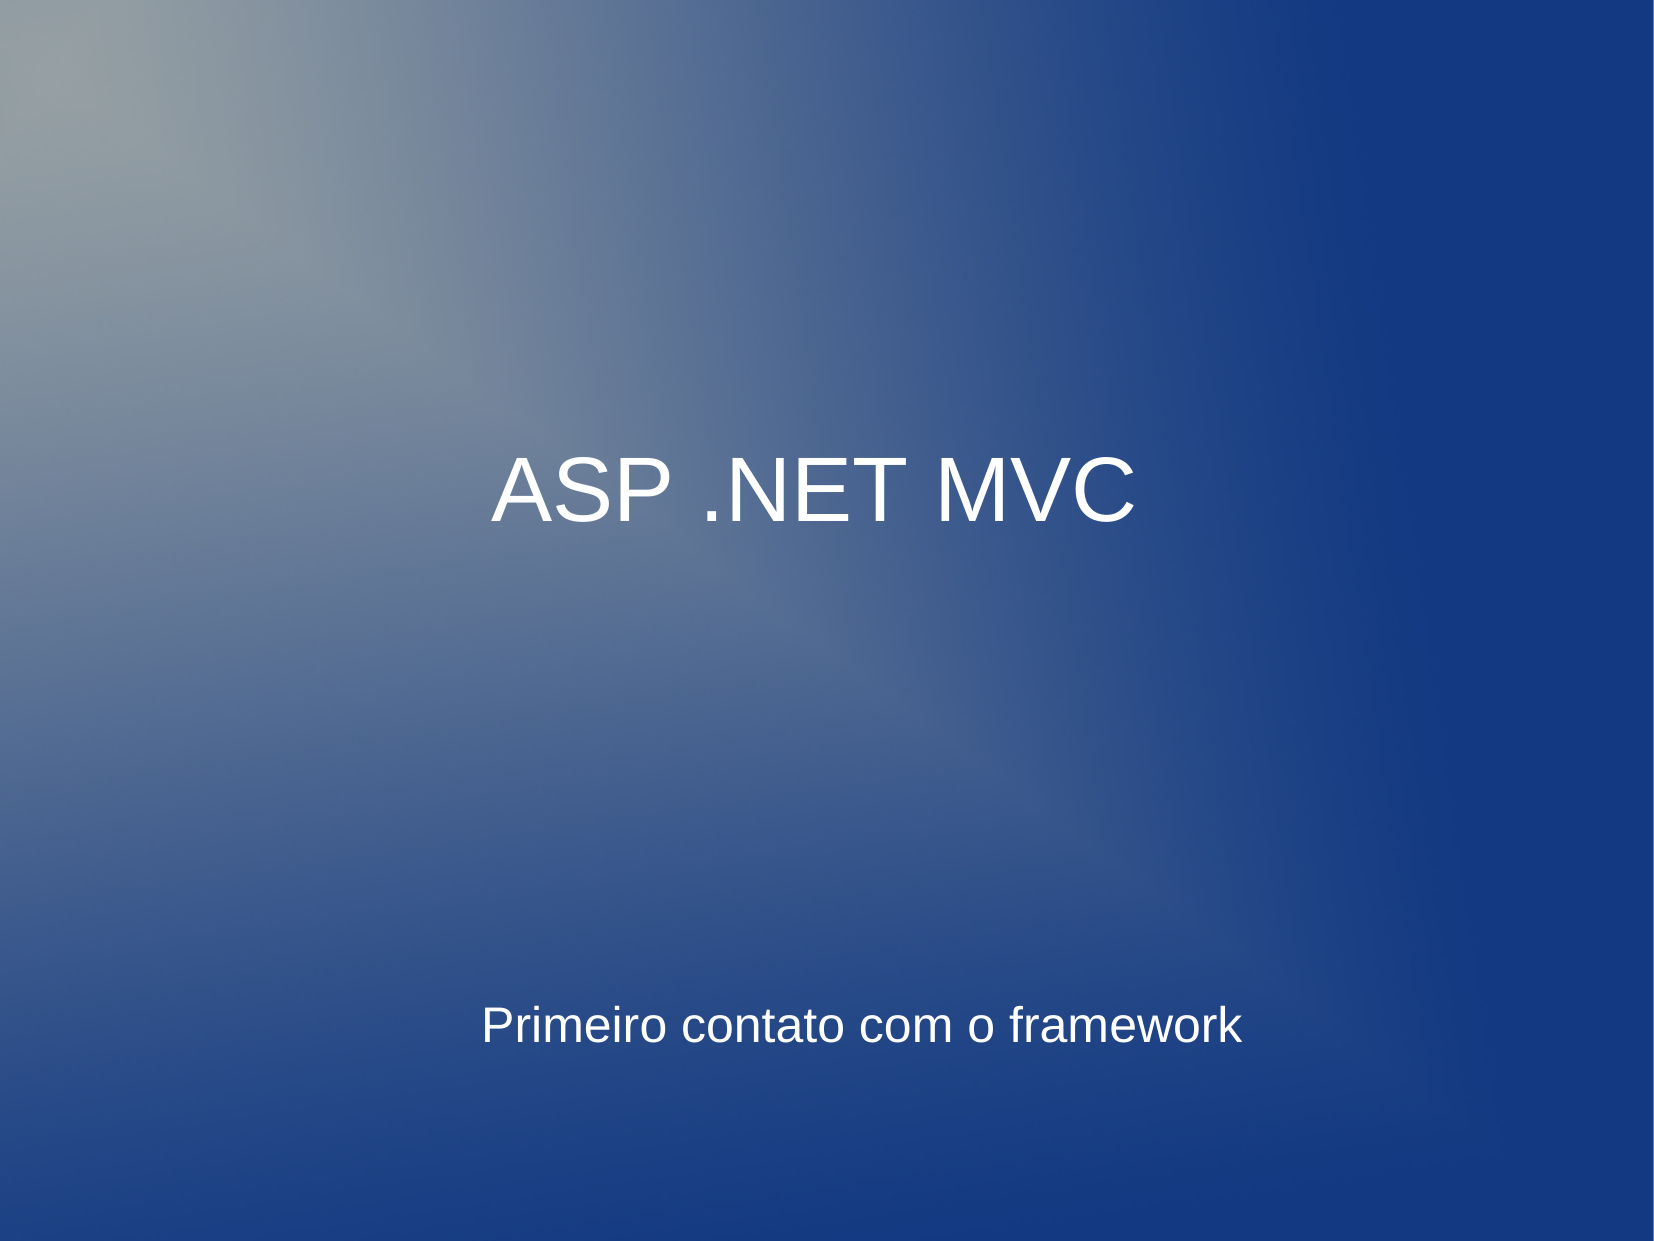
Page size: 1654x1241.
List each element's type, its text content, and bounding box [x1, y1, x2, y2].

picture [0, 0, 1654, 1241]
title Primeiro contato com o framework [118, 921, 1607, 1129]
subtitle ASP .NET MVC [70, 118, 1559, 937]
